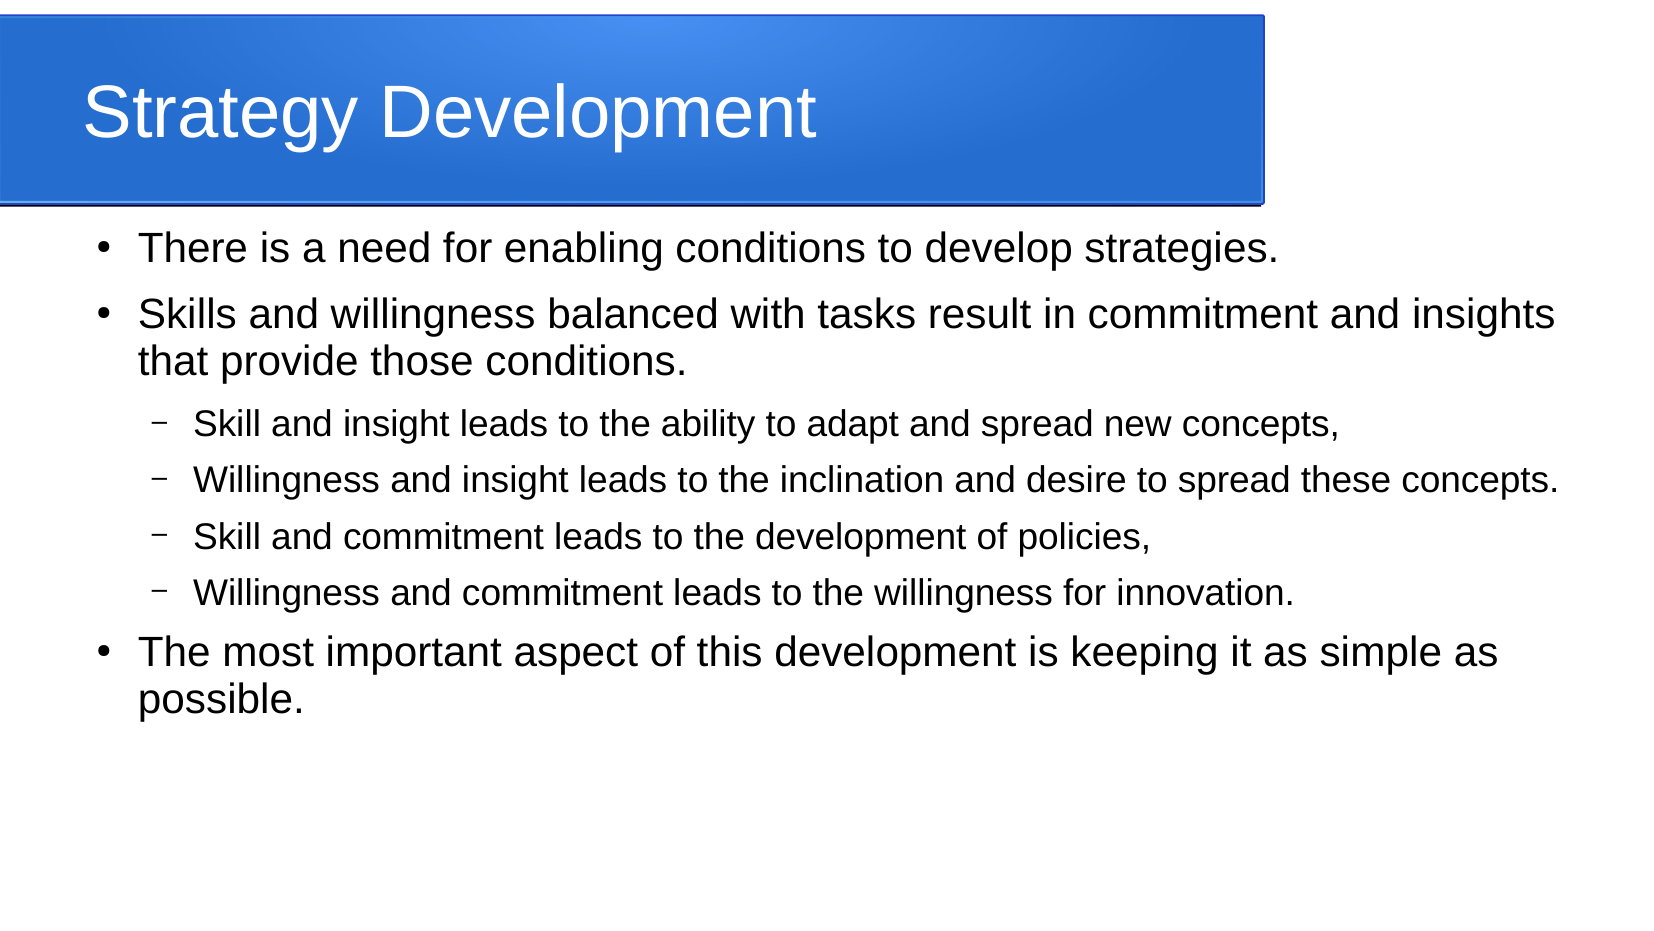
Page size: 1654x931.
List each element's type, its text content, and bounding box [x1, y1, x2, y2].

title Strategy Development [82, 35, 1235, 189]
list There is a need for enabling conditions to develop strategies. Skills and willingness balanced with tasks result in commitment and insights that provide those conditions. Skill and insight leads to the ability to adapt and spread new concepts, Willingness and insight leads to the inclination and desire to spread these concepts. Skill and commitment leads to the development of policies, Willingness and commitment leads to the willingness for innovation. The most important aspect of this development is keeping it as simple as possible. [82, 224, 1561, 764]
